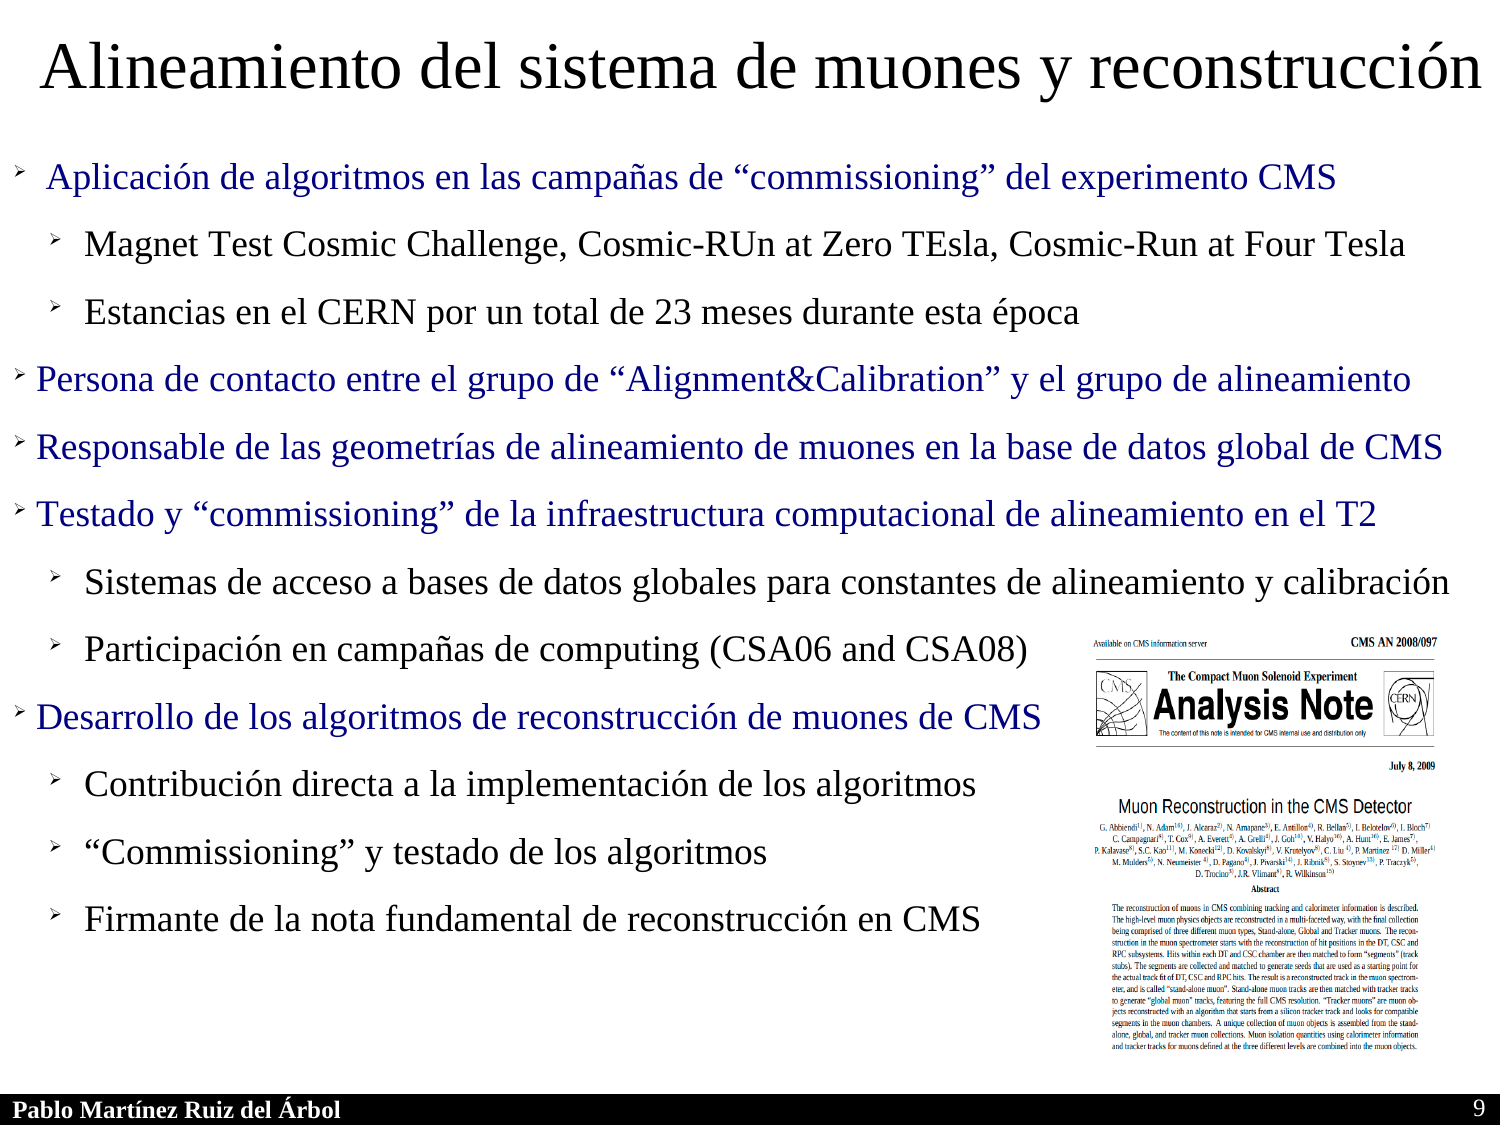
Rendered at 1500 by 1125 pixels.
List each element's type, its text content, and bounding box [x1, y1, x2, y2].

text_box Alineamiento del sistema de muones y reconstrucción [10, 12, 1500, 117]
picture [1074, 620, 1465, 1056]
text_box Aplicación de algoritmos en las campañas de “commissioning” del experimento CMS Magnet Test Cosmic Challenge, Cosmic-RUn at Zero TEsla, Cosmic-Run at Four Tesla Estancias en el CERN por un total de 23 meses durante esta época Persona de contacto entre el grupo de “Alignment&Calibration” y el grupo de alineamiento Responsable de las geometrías de alineamiento de muones en la base de datos global de CMS Testado y “commissioning” de la infraestructura computacional de alineamiento en el T2 Sistemas de acceso a bases de datos globales para constantes de alineamiento y calibración Participación en campañas de computing (CSA06 and CSA08) Desarrollo de los algoritmos de reconstrucción de muones de CMS Contribución directa a la implementación de los algoritmos “Commissioning” y testado de los algoritmos Firmante de la nota fundamental de reconstrucción en CMS [0, 117, 1500, 859]
